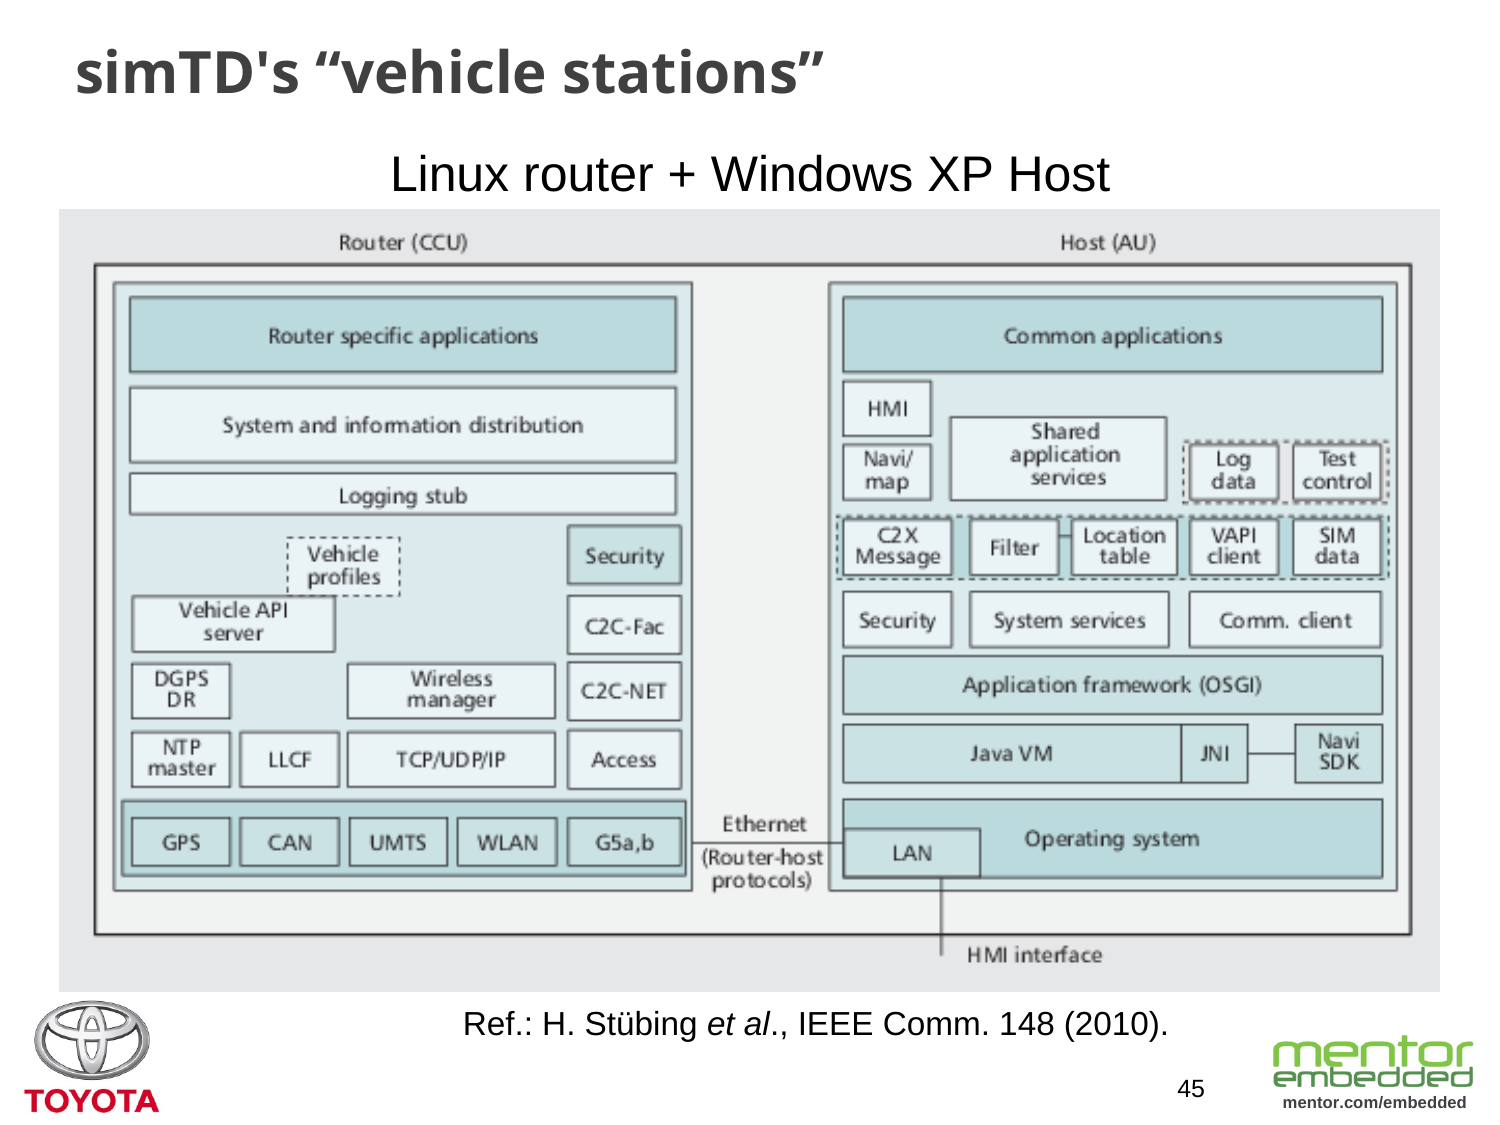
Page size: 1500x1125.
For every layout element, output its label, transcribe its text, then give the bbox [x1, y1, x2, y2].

text_box simTD's “vehicle stations” [0, 0, 1500, 113]
picture [1268, 1030, 1476, 1092]
picture [59, 209, 1440, 992]
text_box Ref.: H. Stübing et al., IEEE Comm. 148 (2010). [448, 998, 1186, 1051]
text_box Linux router + Windows XP Host [375, 139, 1126, 210]
picture [24, 998, 163, 1114]
